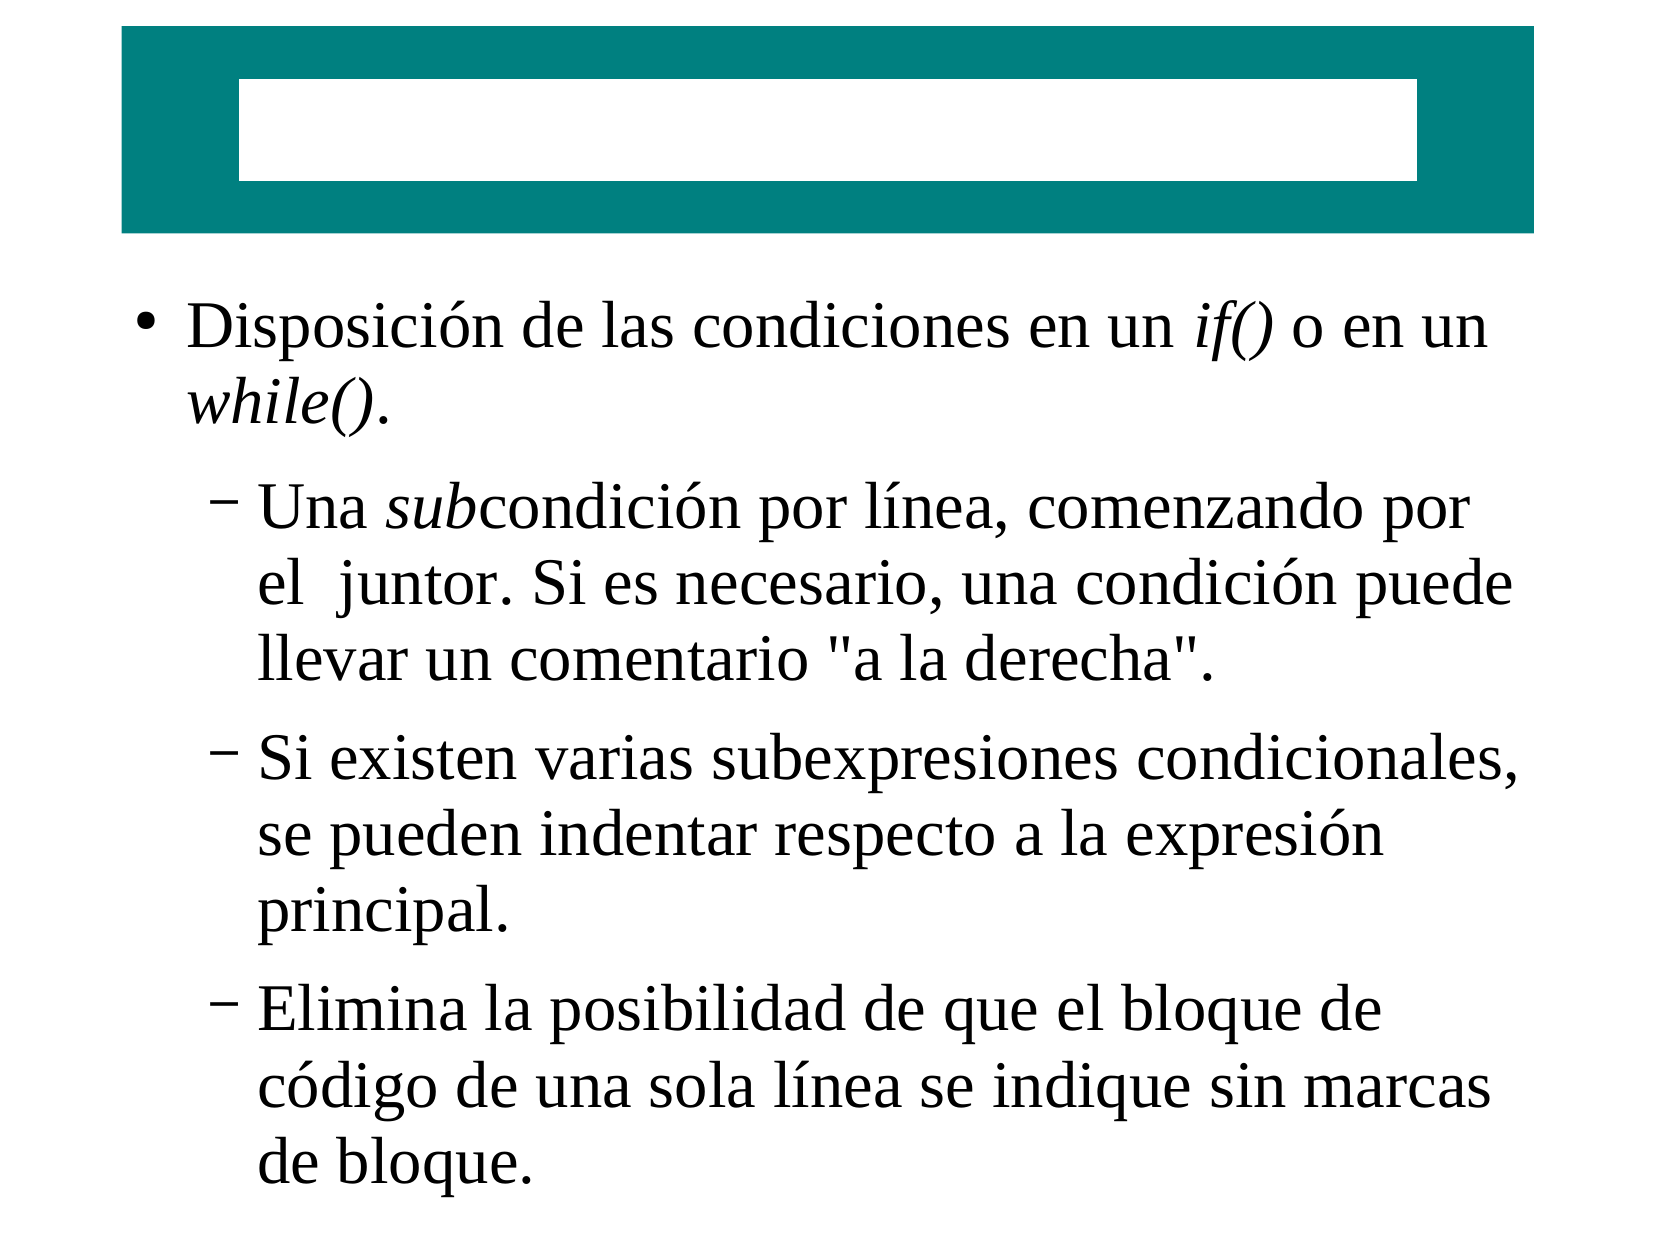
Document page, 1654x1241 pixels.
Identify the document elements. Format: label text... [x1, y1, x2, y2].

title Estructuras de flujo y repetición [121, 26, 1534, 234]
list Disposición de las condiciones en un if() o en un while(). Una subcondición por línea, comenzando por el juntor. Si es necesario, una condición puede llevar un comentario "a la derecha". Si existen varias subexpresiones condicionales, se pueden indentar respecto a la expresión principal. Elimina la posibilidad de que el bloque de código de una sola línea se indique sin marcas de bloque. [116, 286, 1530, 1218]
